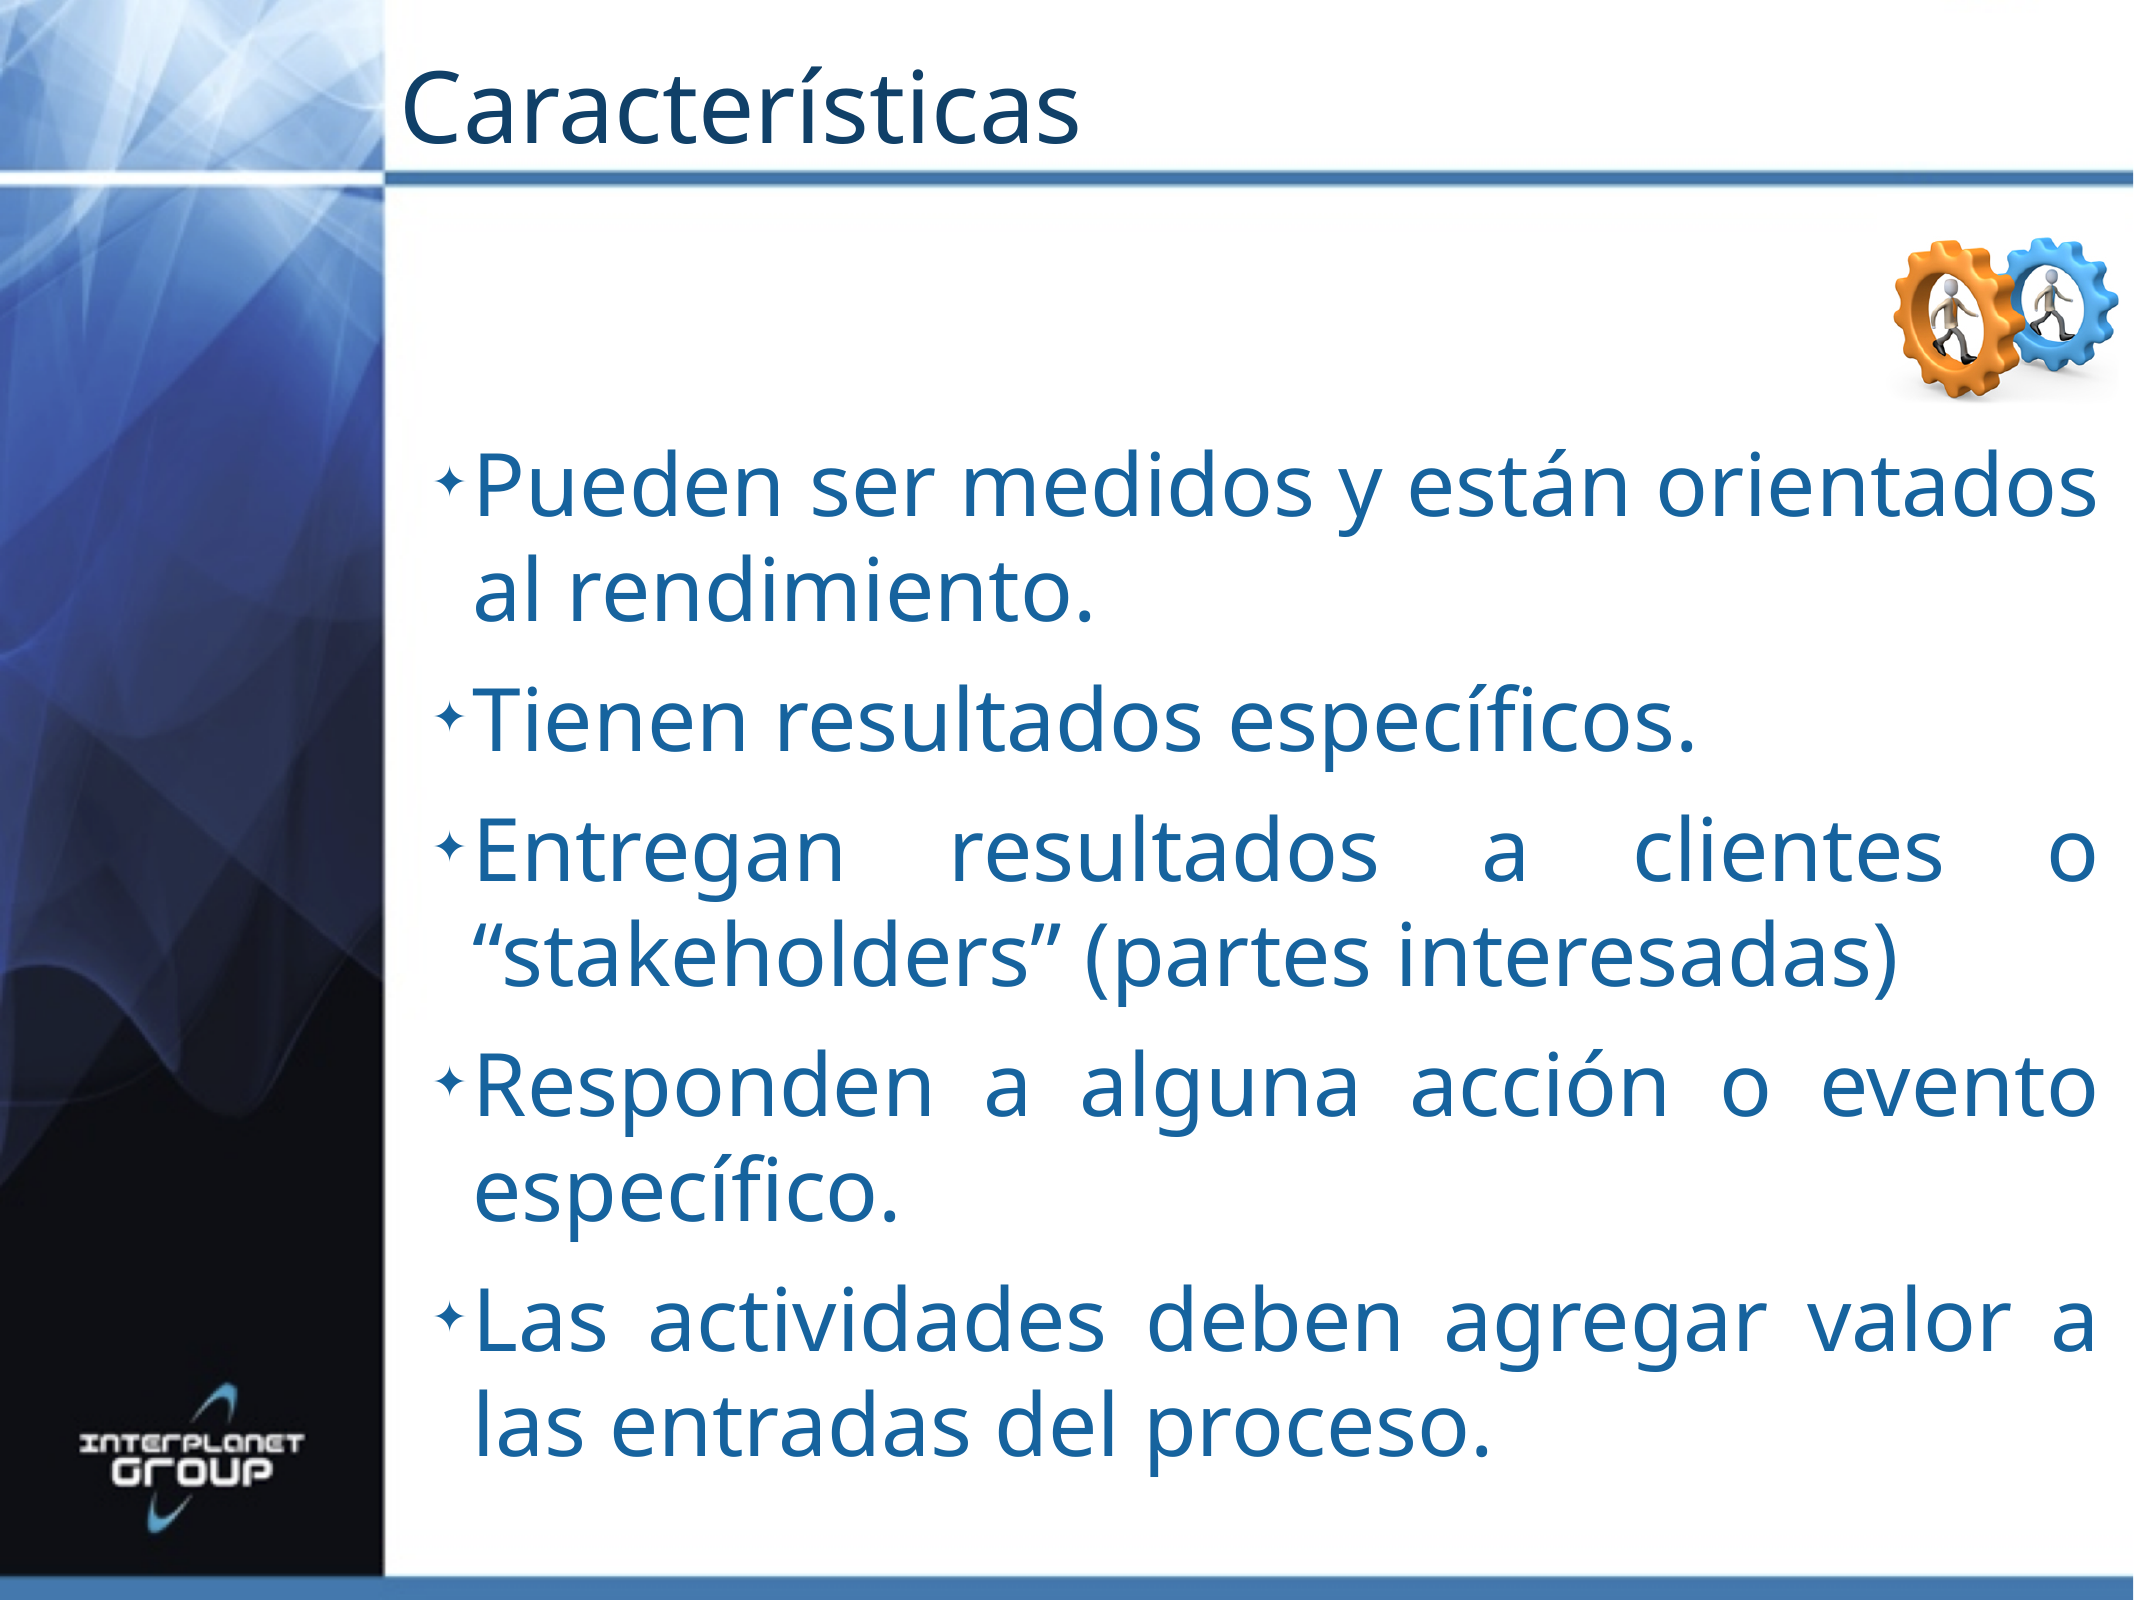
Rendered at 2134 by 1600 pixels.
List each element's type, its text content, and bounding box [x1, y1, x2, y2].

title Características [391, 0, 2109, 289]
list Pueden ser medidos y están orientados al rendimiento. Tienen resultados específicos. Entregan resultados a clientes o “stakeholders” (partes interesadas) Responden a alguna acción o evento específico. Las actividades deben agregar valor a las entradas del proceso. [391, 335, 2109, 1567]
picture [0, 0, 2134, 1600]
